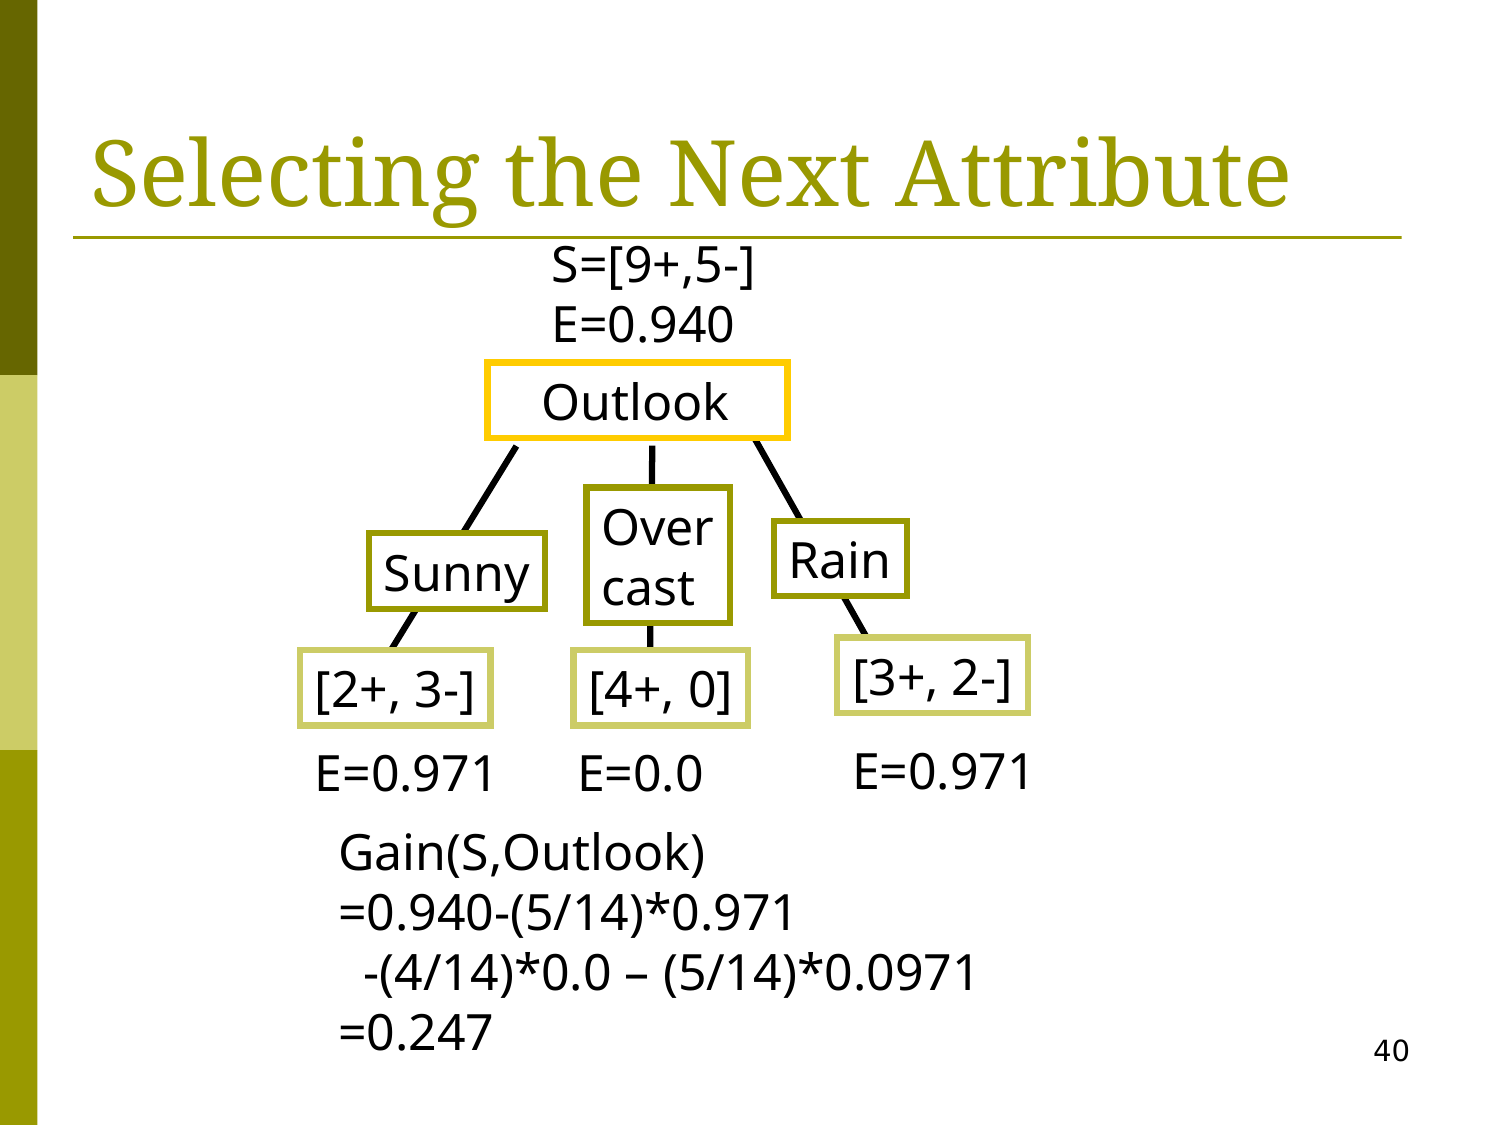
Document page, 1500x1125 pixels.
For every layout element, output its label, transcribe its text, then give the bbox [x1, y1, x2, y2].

text_box <number> [1074, 1025, 1426, 1101]
text_box [3+, 2-] [837, 637, 1028, 713]
text_box Over cast [586, 487, 730, 623]
text_box E=0.971 [300, 750, 526, 808]
text_box Rain [774, 520, 907, 597]
text_box [2+, 3-] [299, 649, 491, 726]
text_box Gain(S,Outlook) =0.940-(5/14)*0.971 -(4/14)*0.0 – (5/14)*0.0971 =0.247 [323, 812, 996, 1068]
text_box S=[9+,5-] E=0.940 [536, 224, 771, 361]
text_box Sunny [369, 533, 545, 609]
text_box E=0.0 [562, 750, 788, 808]
text_box [4+, 0] [573, 649, 749, 726]
title Selecting the Next Attribute [75, 45, 1426, 233]
text_box E=0.971 [837, 731, 1063, 808]
text_box Outlook [487, 362, 788, 438]
